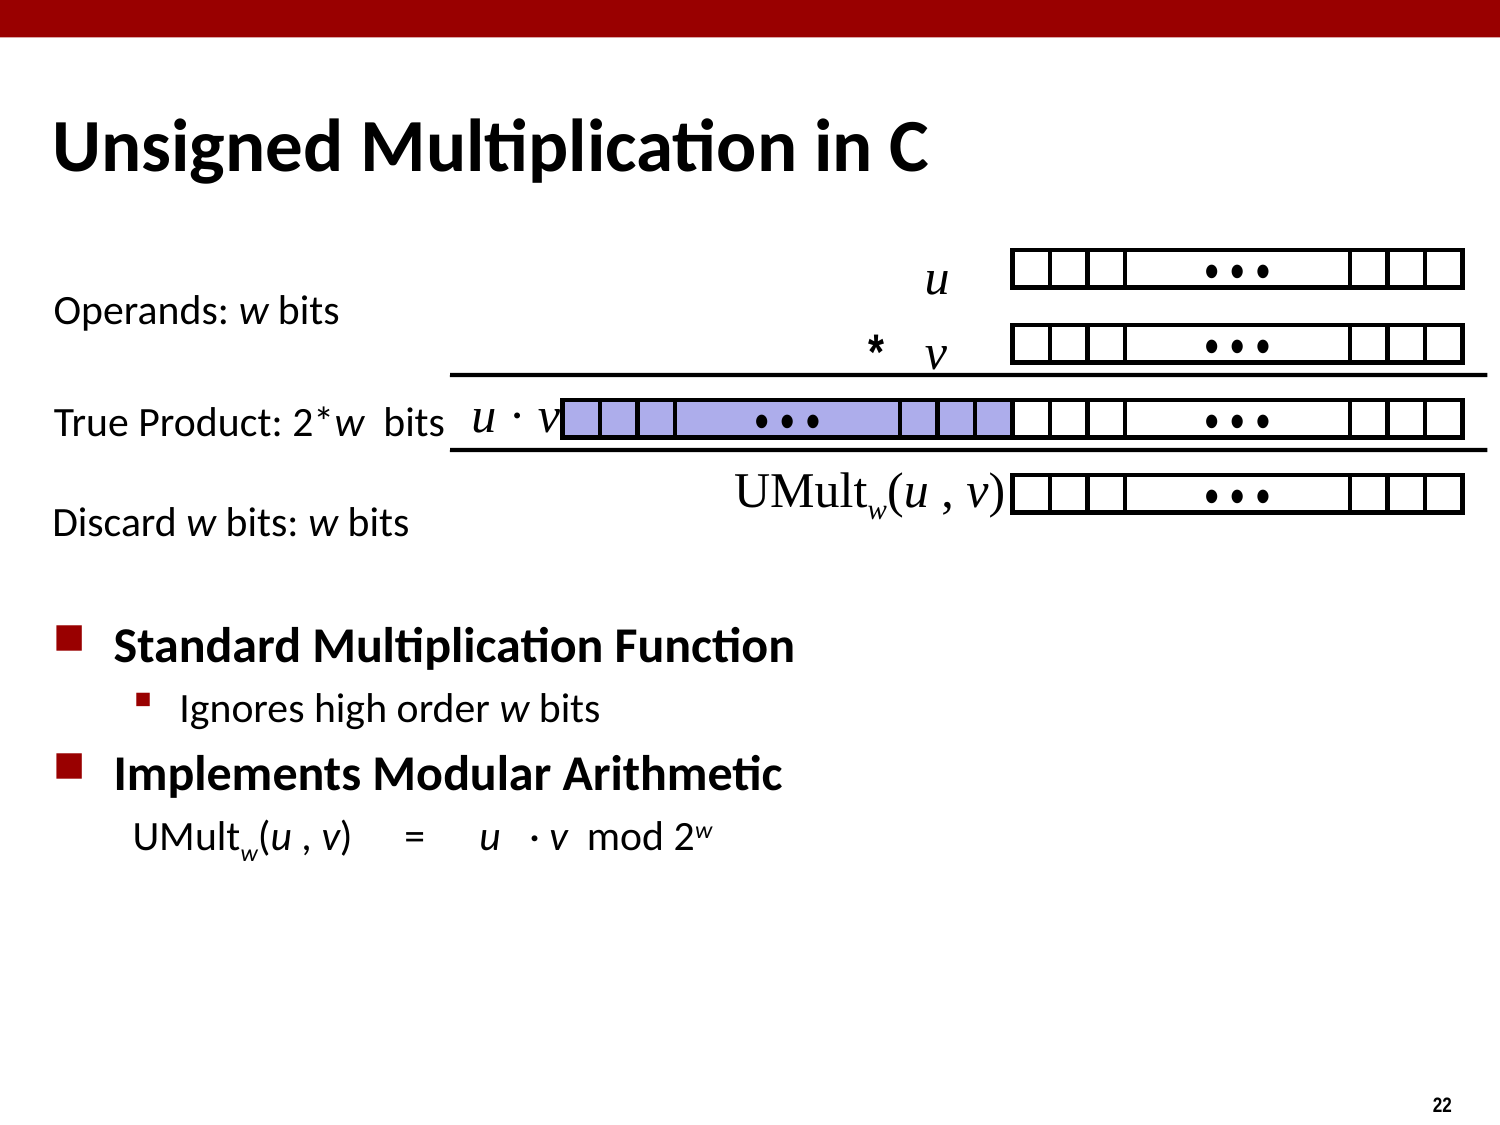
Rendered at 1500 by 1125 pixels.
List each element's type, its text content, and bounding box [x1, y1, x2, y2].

title Unsigned Multiplication in C [37, 96, 1299, 188]
text_box u · v [456, 374, 575, 447]
text_box [1012, 324, 1124, 363]
text_box [900, 399, 1124, 438]
text_box Discard w bits: w bits [37, 487, 438, 553]
text_box [1350, 249, 1463, 288]
text_box [1350, 474, 1463, 513]
text_box Operands: w bits [38, 275, 355, 340]
text_box • • • [674, 399, 900, 438]
text_box v [910, 378, 962, 388]
text_box [1350, 324, 1463, 363]
text_box [1020, 474, 1124, 513]
list Standard Multiplication Function Ignores high order w bits Implements Modular Arithmetic UMultw(u , v) = u · v mod 2w [42, 605, 888, 875]
text_box • • • [1124, 399, 1350, 438]
text_box • • • [1124, 474, 1350, 513]
text_box [1012, 249, 1124, 288]
text_box UMultw(u , v) [719, 449, 1020, 534]
text_box • • • [1124, 249, 1350, 288]
text_box * [853, 312, 900, 388]
text_box [1350, 399, 1463, 438]
text_box [562, 399, 674, 438]
text_box u [909, 237, 965, 313]
text_box • • • [1124, 324, 1350, 363]
text_box True Product: 2*w bits [39, 387, 460, 453]
text_box v [910, 312, 962, 372]
